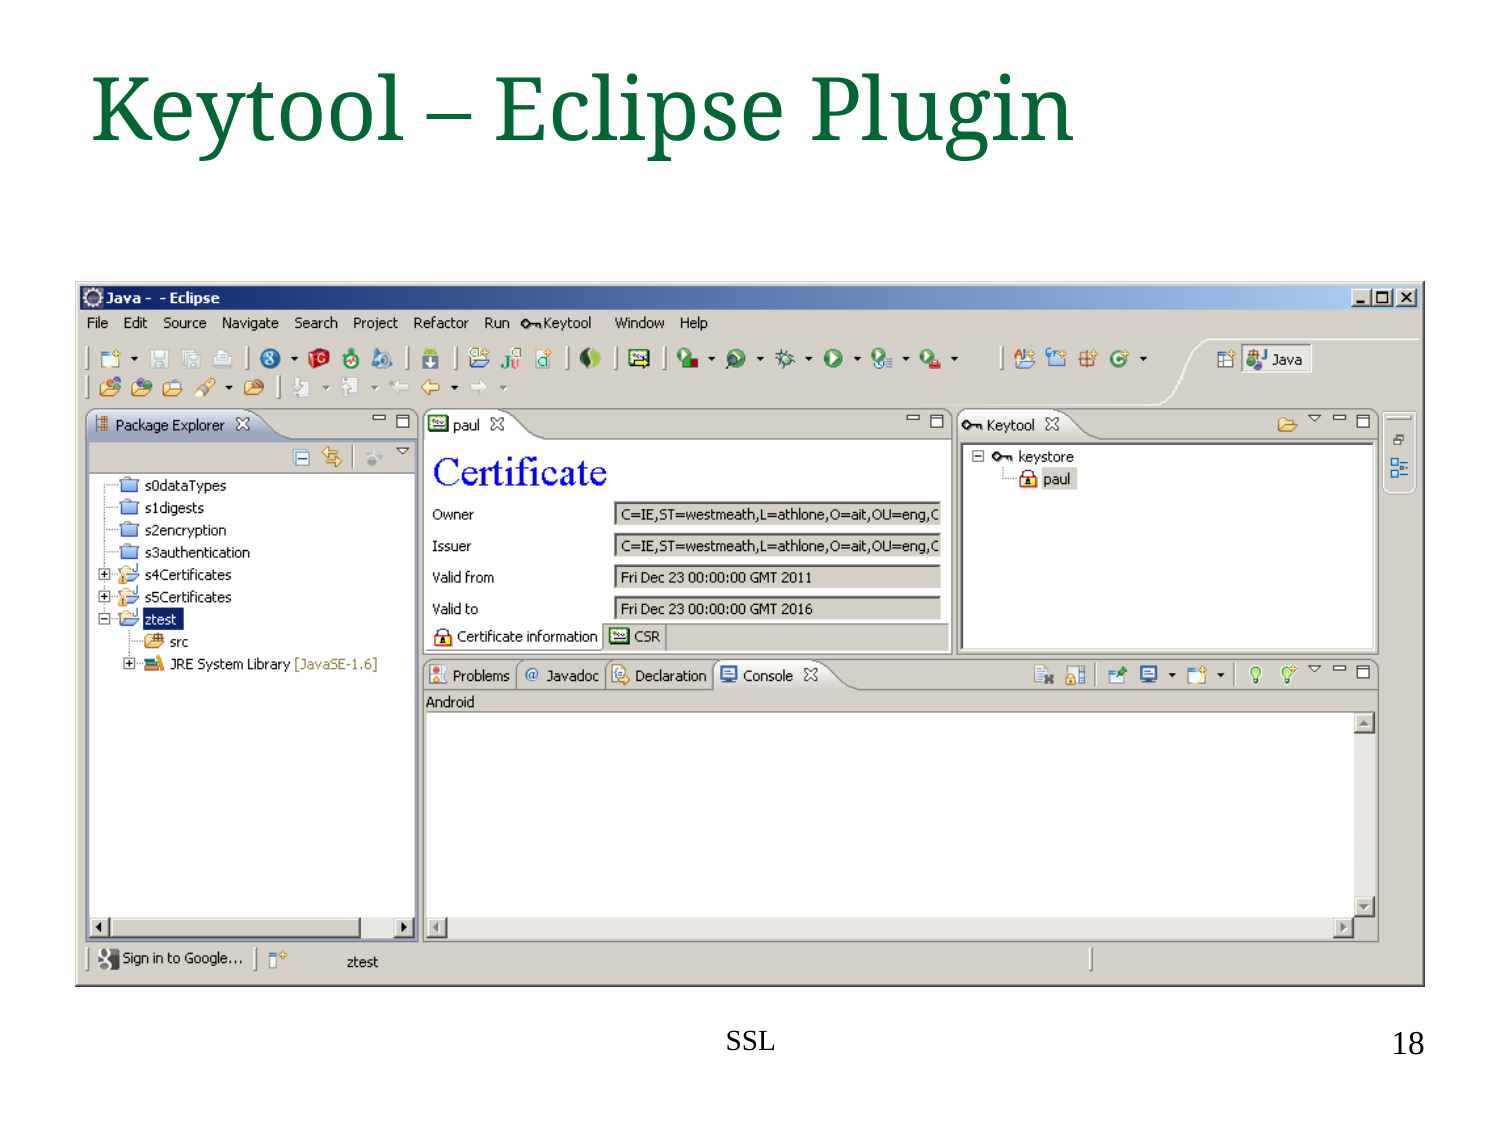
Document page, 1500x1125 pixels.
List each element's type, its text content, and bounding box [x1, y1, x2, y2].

picture [75, 281, 1425, 987]
title Keytool – Eclipse Plugin [75, 45, 1425, 233]
